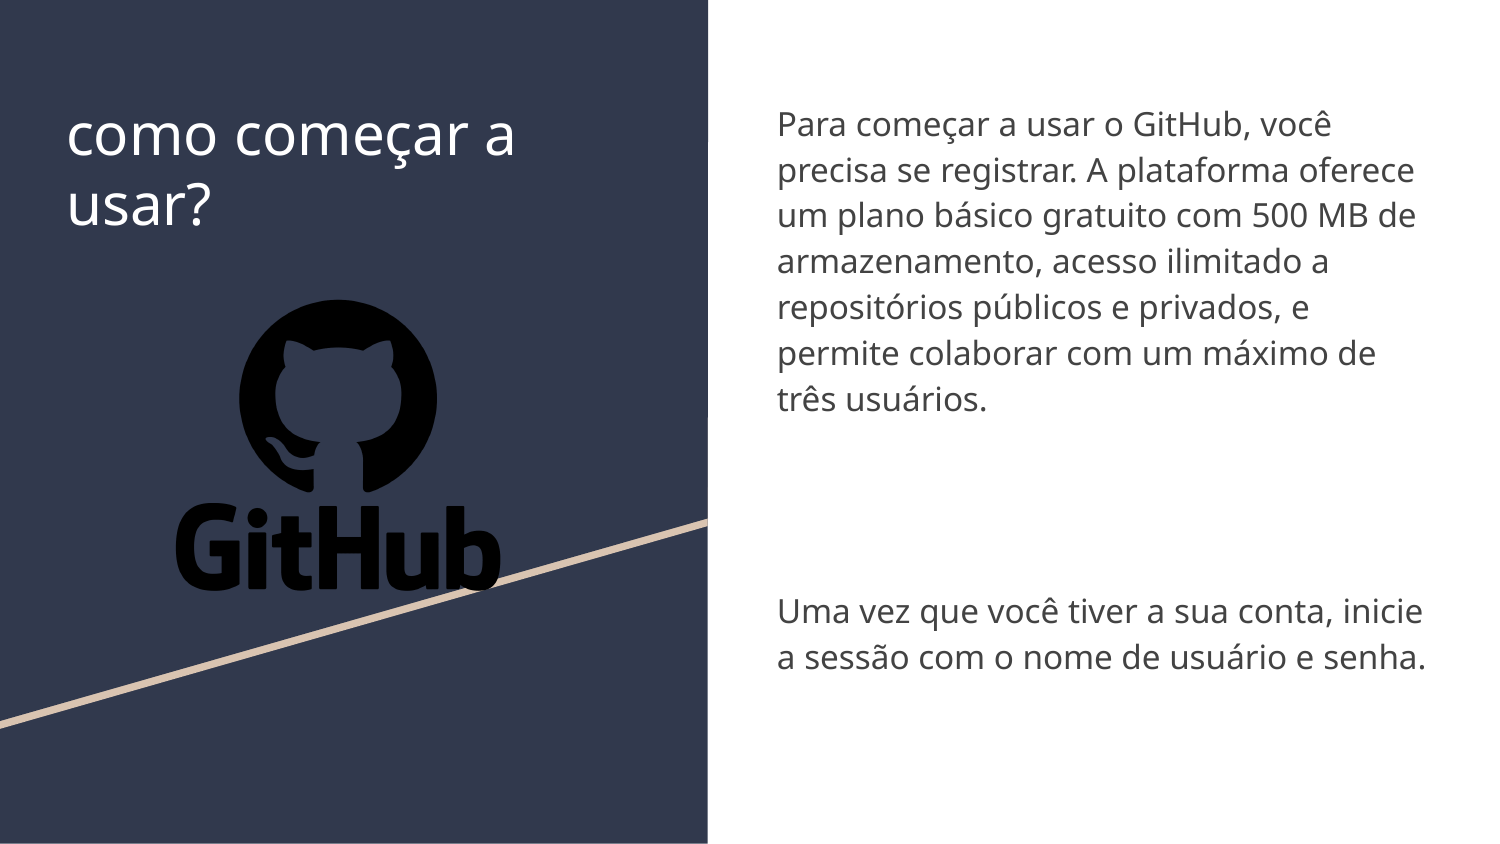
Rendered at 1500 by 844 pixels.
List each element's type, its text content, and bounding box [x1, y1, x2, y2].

list Para começar a usar o GitHub, você precisa se registrar. A plataforma oferece um plano básico gratuito com 500 MB de armazenamento, acesso ilimitado a repositórios públicos e privados, e permite colaborar com um máximo de três usuários. Uma vez que você tiver a sua conta, inicie a sessão com o nome de usuário e senha. [761, 82, 1446, 755]
picture [71, 295, 605, 596]
title como começar a usar? [51, 82, 660, 494]
